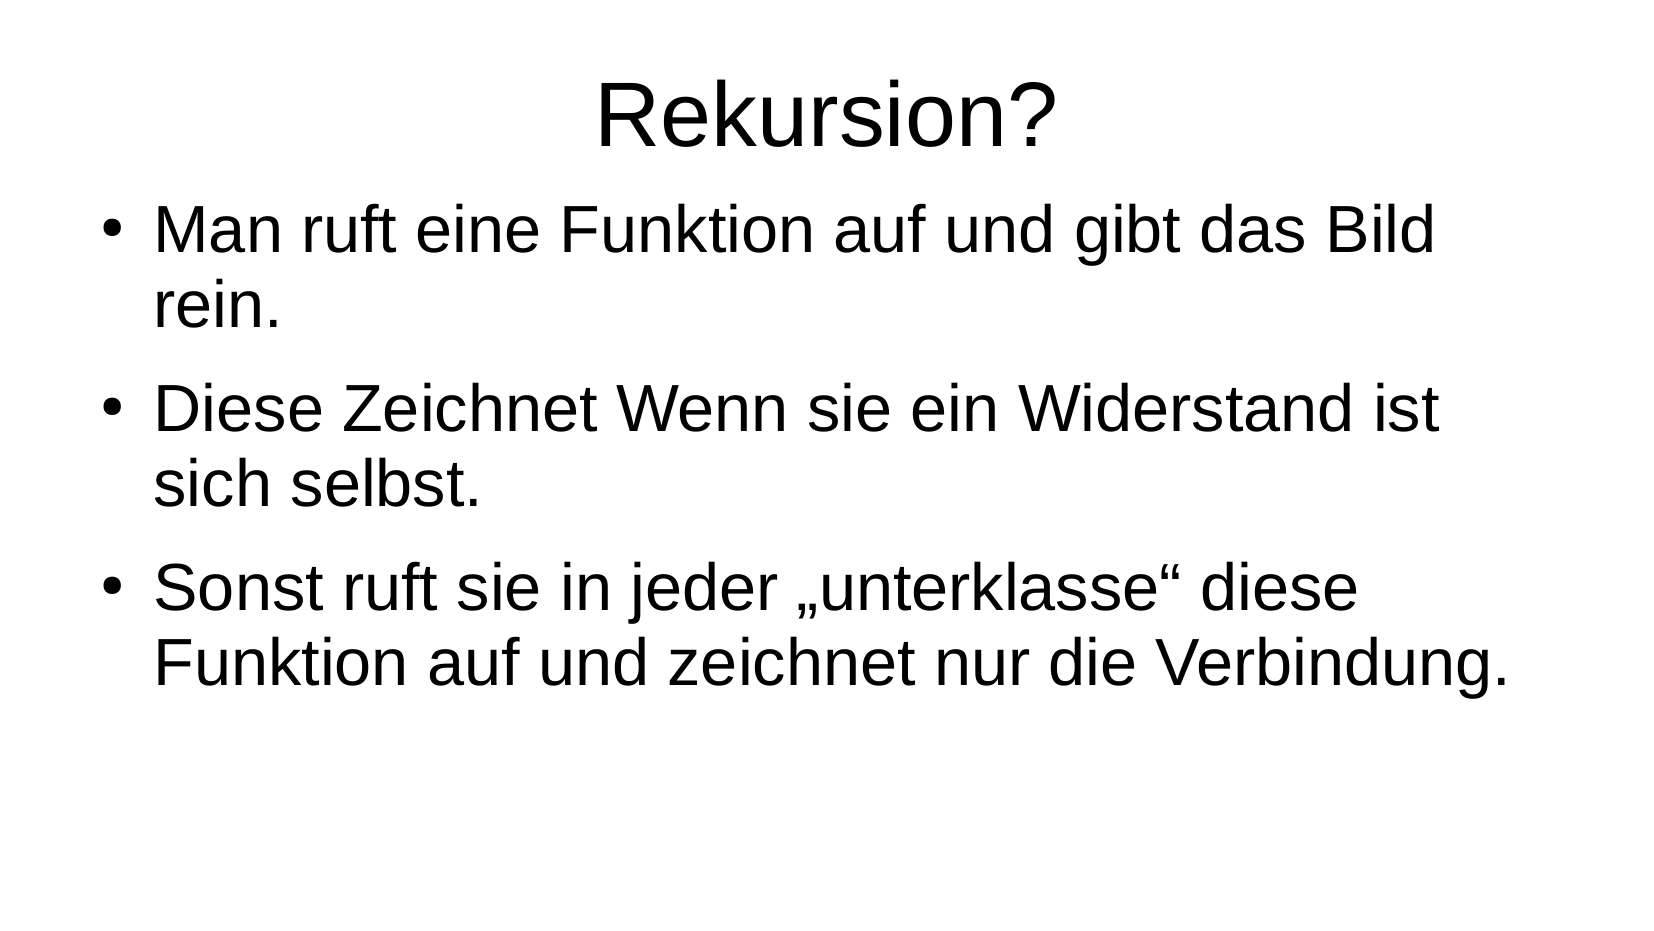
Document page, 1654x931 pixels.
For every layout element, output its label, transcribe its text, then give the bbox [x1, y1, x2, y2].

title Rekursion? [82, 37, 1571, 192]
list Man ruft eine Funktion auf und gibt das Bild rein. Diese Zeichnet Wenn sie ein Widerstand ist sich selbst. Sonst ruft sie in jeder „unterklasse“ diese Funktion auf und zeichnet nur die Verbindung. [82, 192, 1571, 758]
